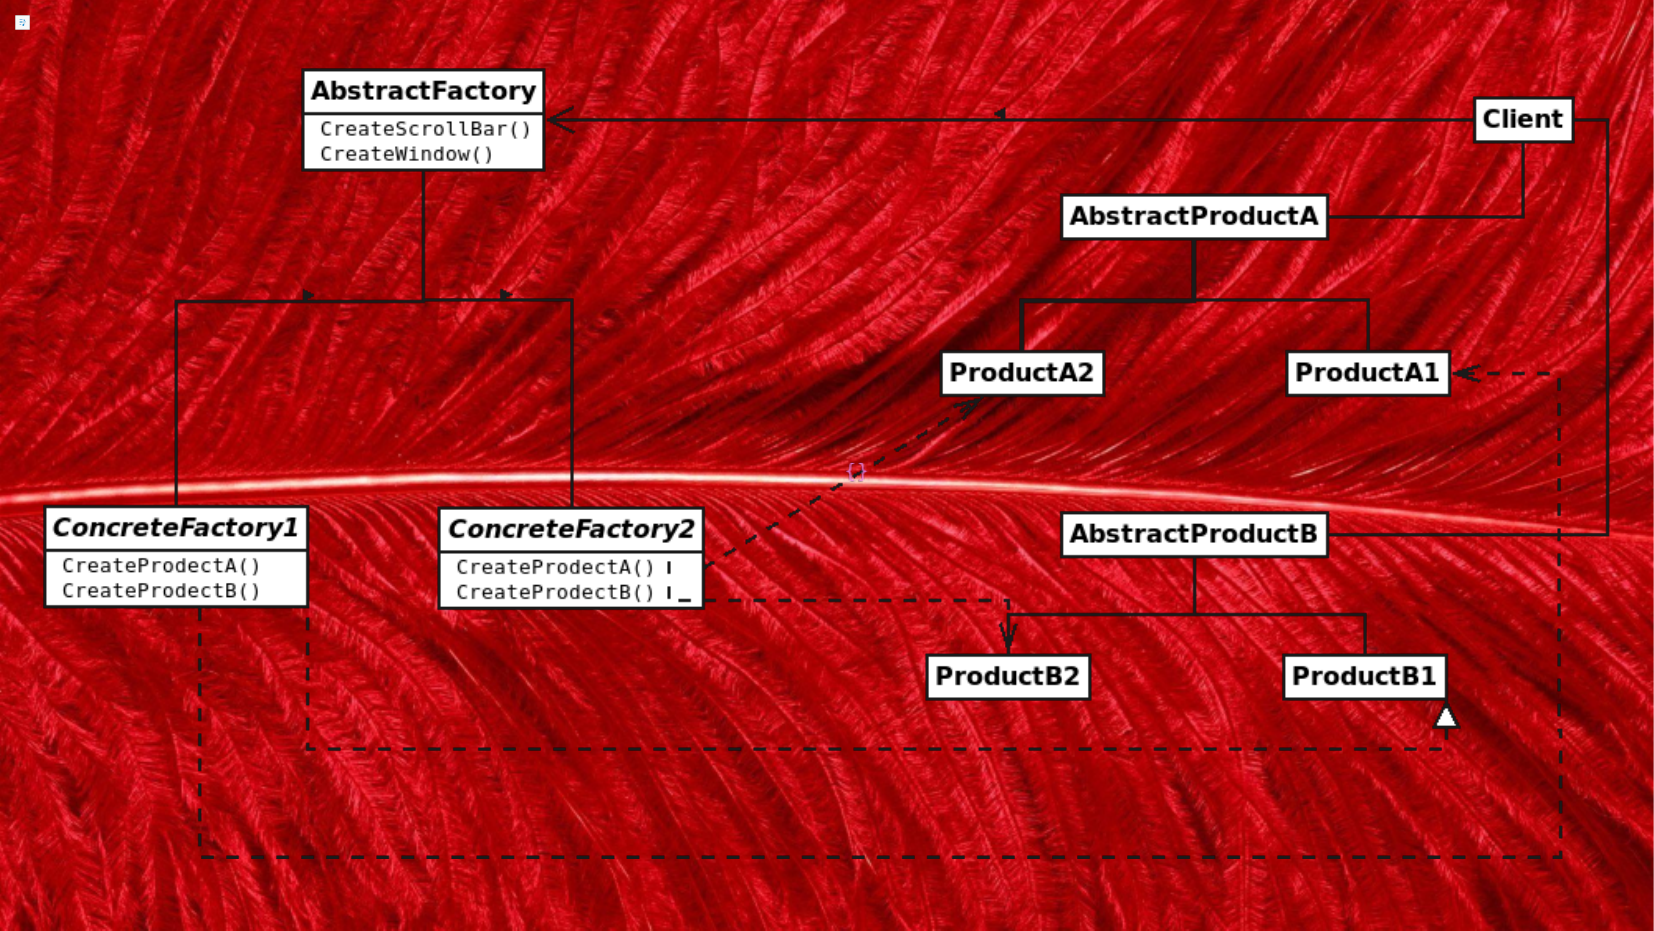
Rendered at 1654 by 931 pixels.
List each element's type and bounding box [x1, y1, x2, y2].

text_box [15, 15, 31, 31]
picture [0, 0, 1654, 931]
